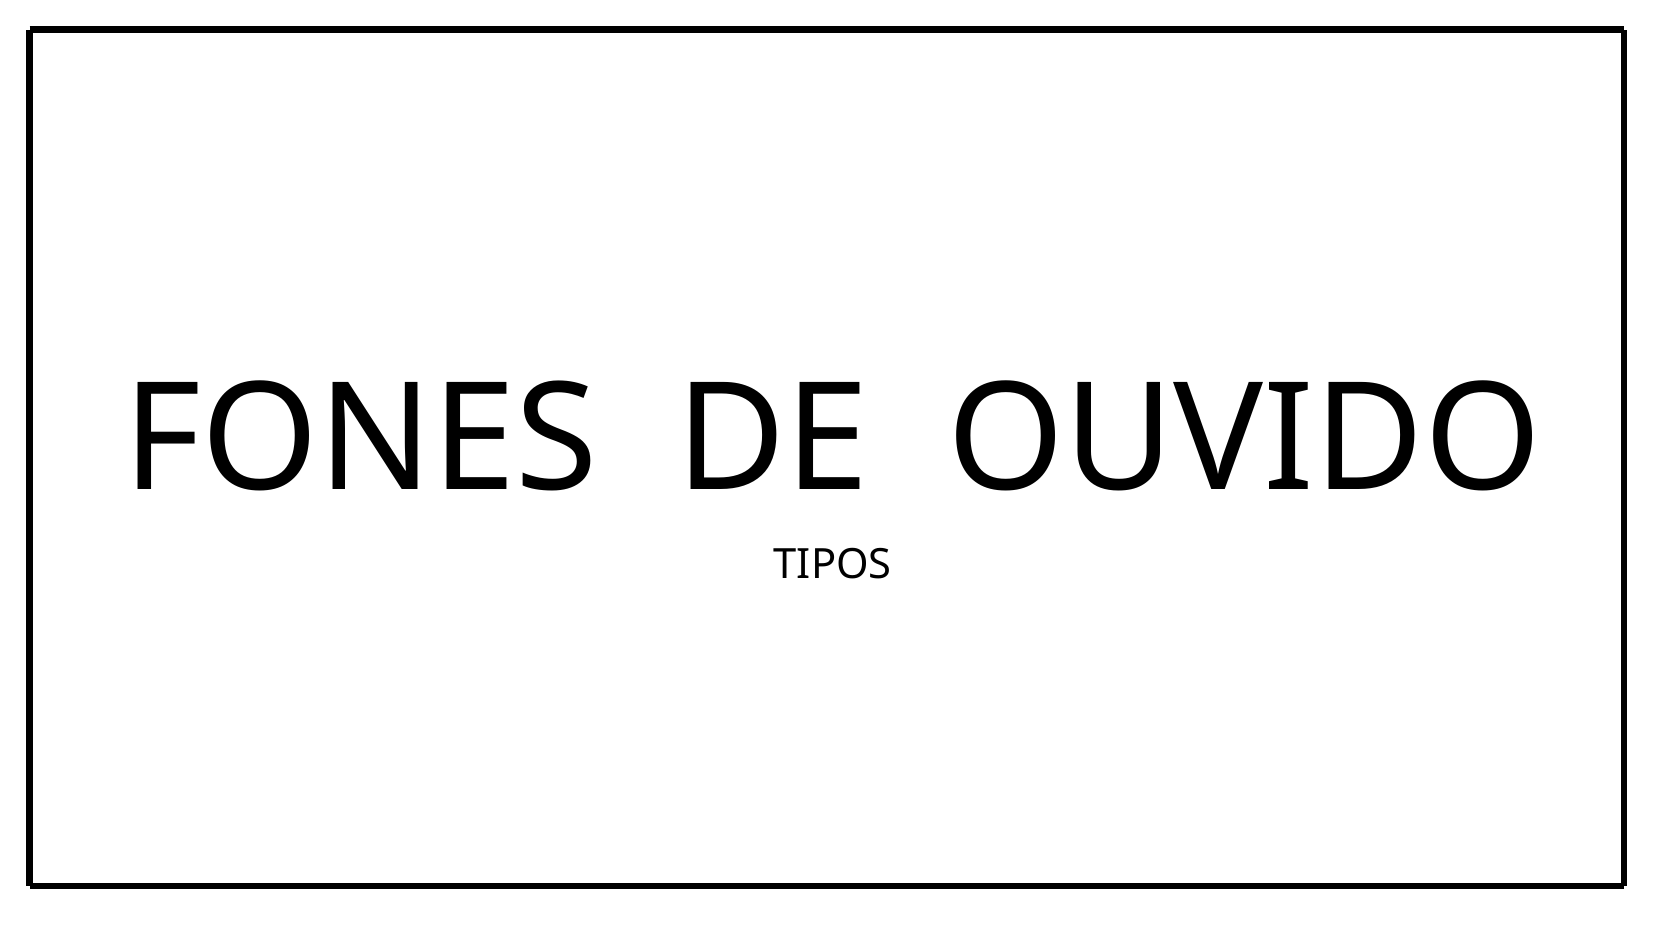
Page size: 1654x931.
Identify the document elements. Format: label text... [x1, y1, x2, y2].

title FONES DE OUVIDO TIPOS [88, 361, 1577, 558]
